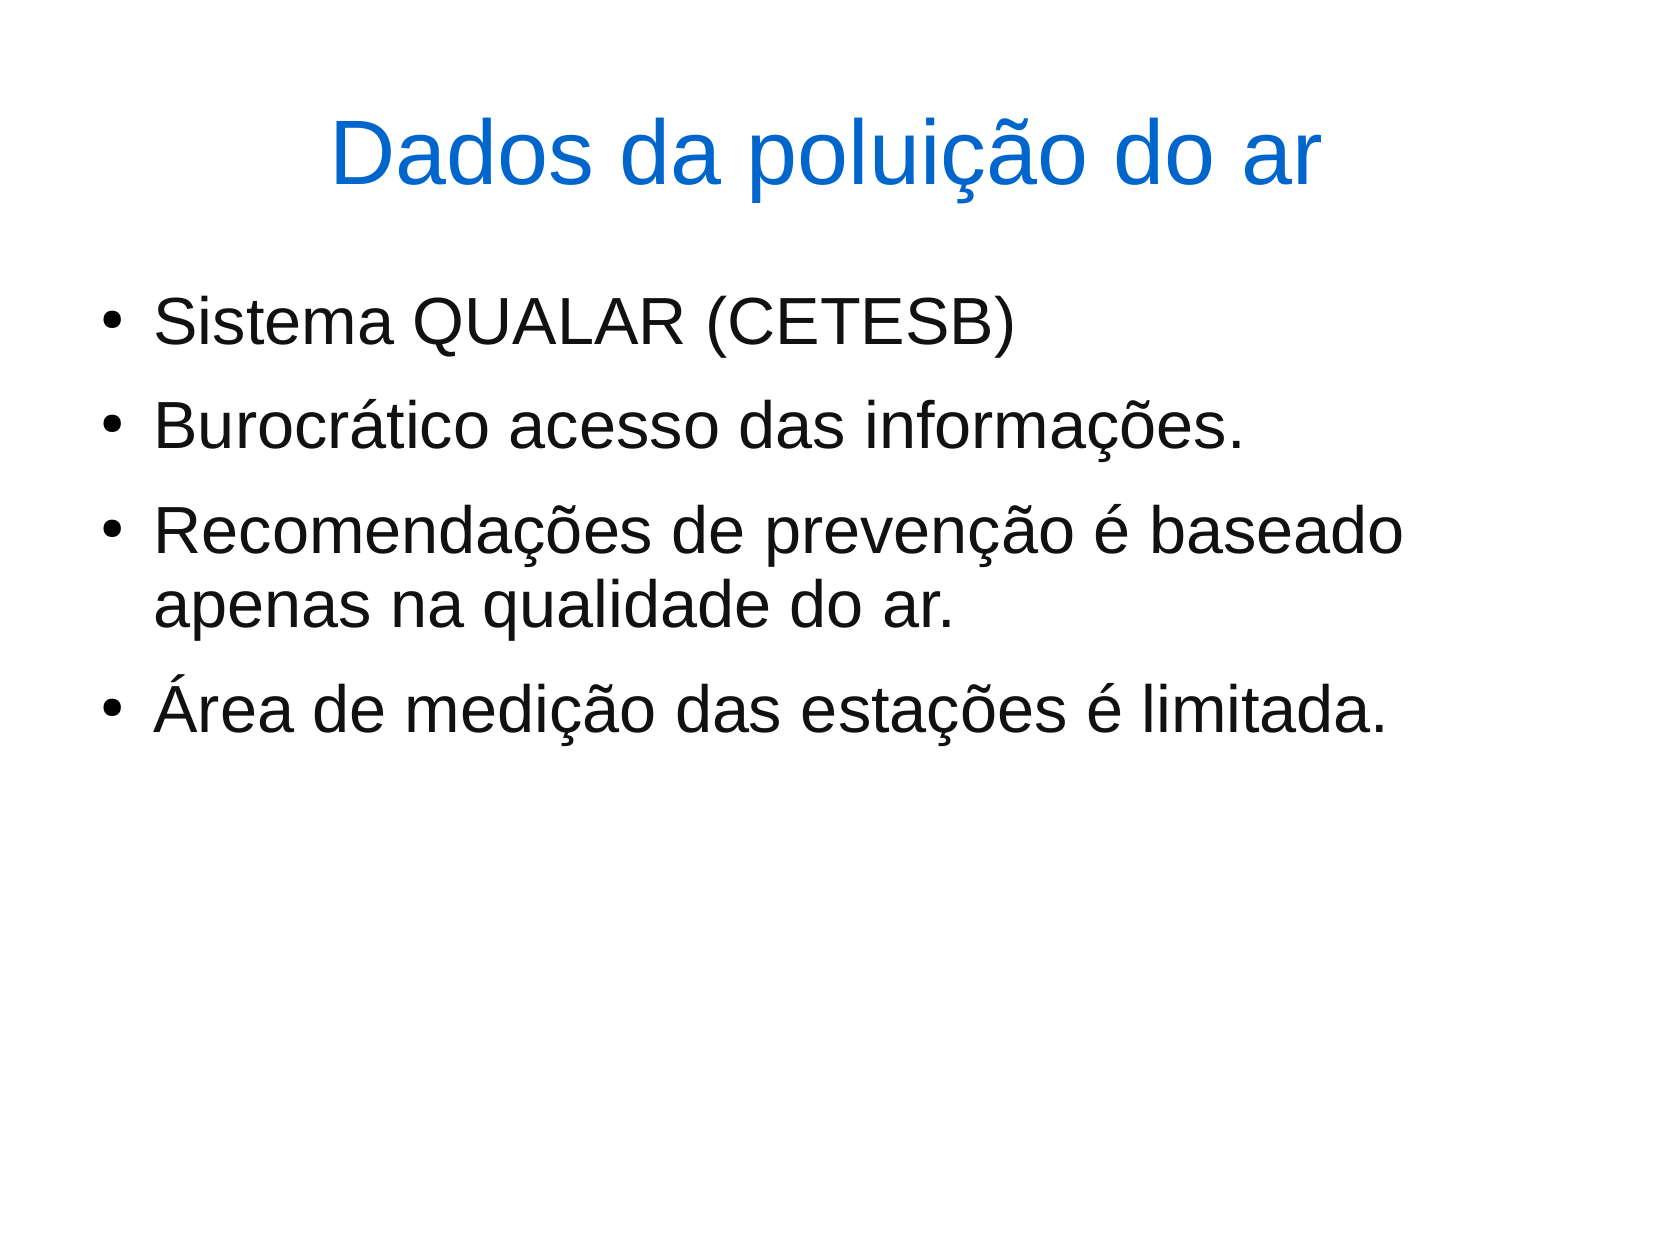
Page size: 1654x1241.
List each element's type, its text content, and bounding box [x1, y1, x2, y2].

title Dados da poluição do ar [82, 49, 1571, 257]
list Sistema QUALAR (CETESB) Burocrático acesso das informações. Recomendações de prevenção é baseado apenas na qualidade do ar. Área de medição das estações é limitada. [82, 284, 1571, 1004]
